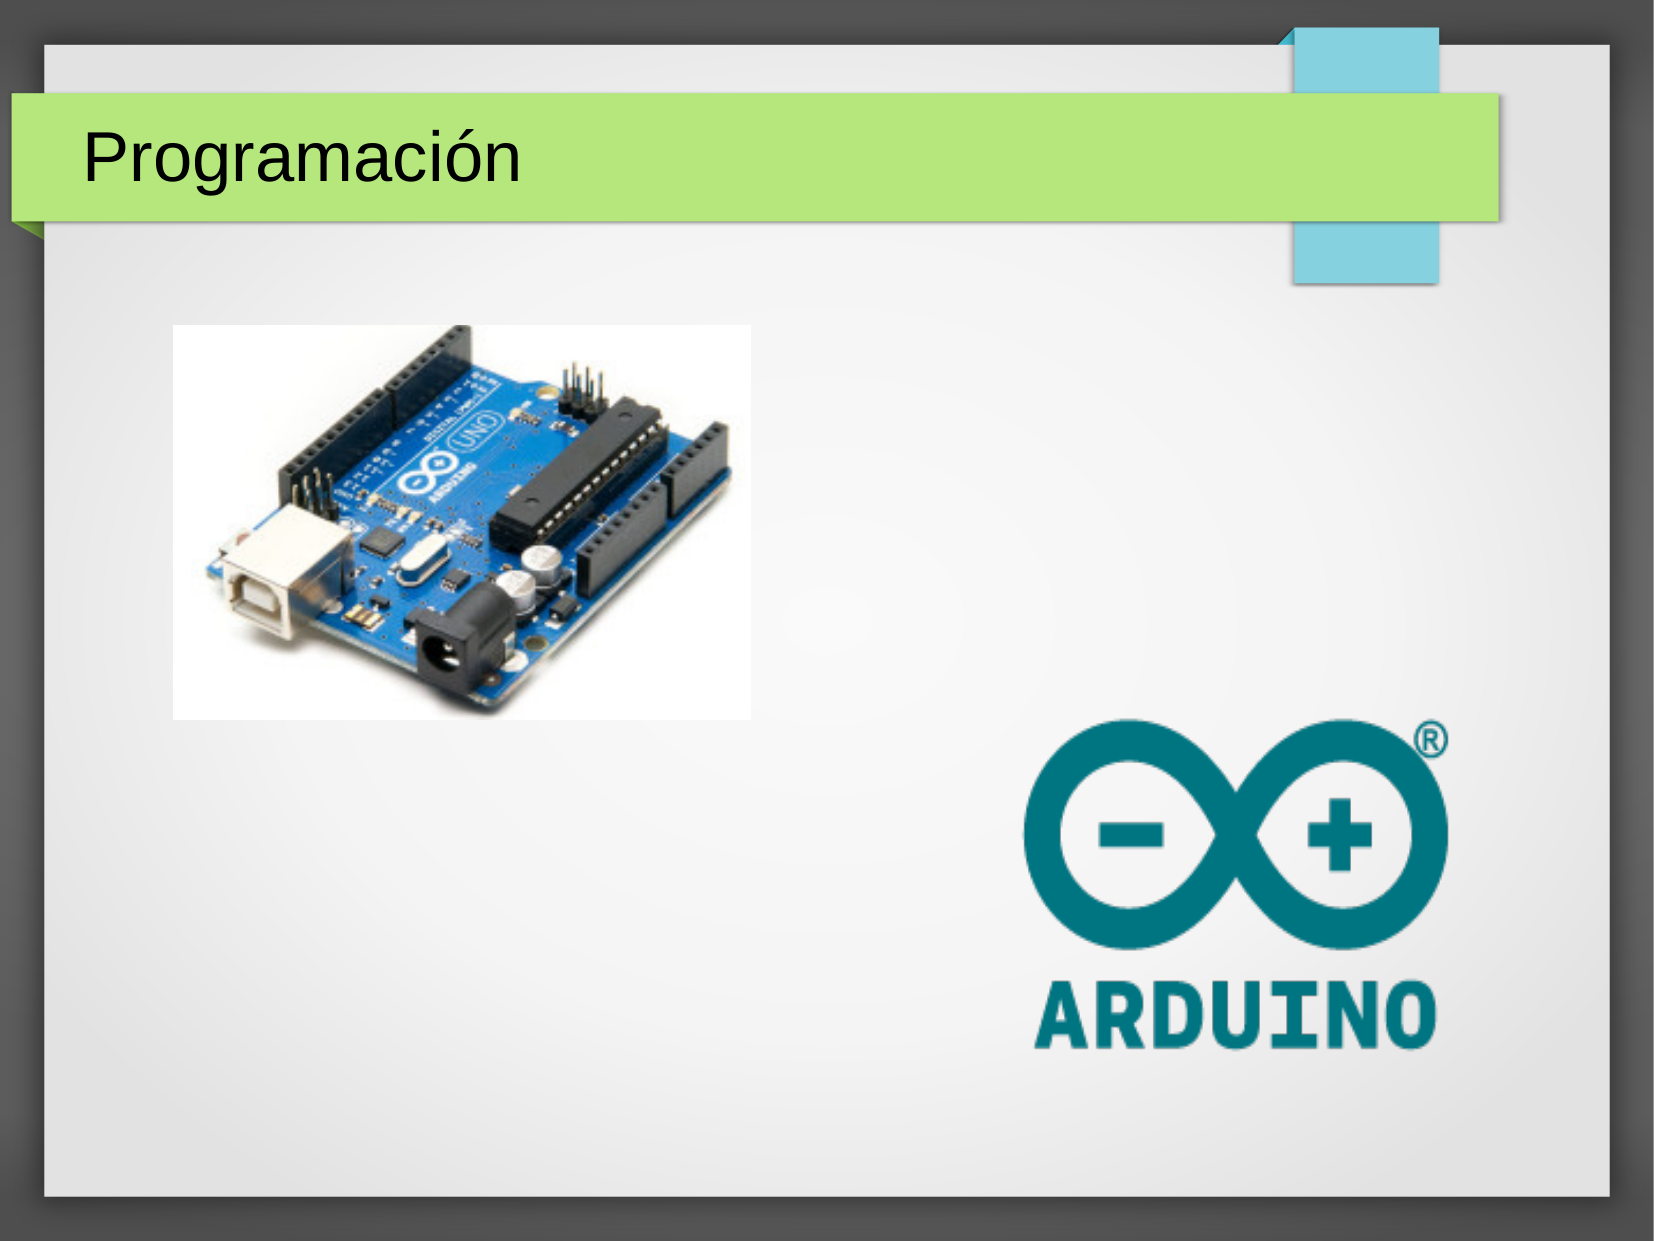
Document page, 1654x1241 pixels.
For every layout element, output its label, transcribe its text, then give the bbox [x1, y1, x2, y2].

text_box Programación [82, 94, 1264, 213]
picture [0, 0, 1654, 1241]
